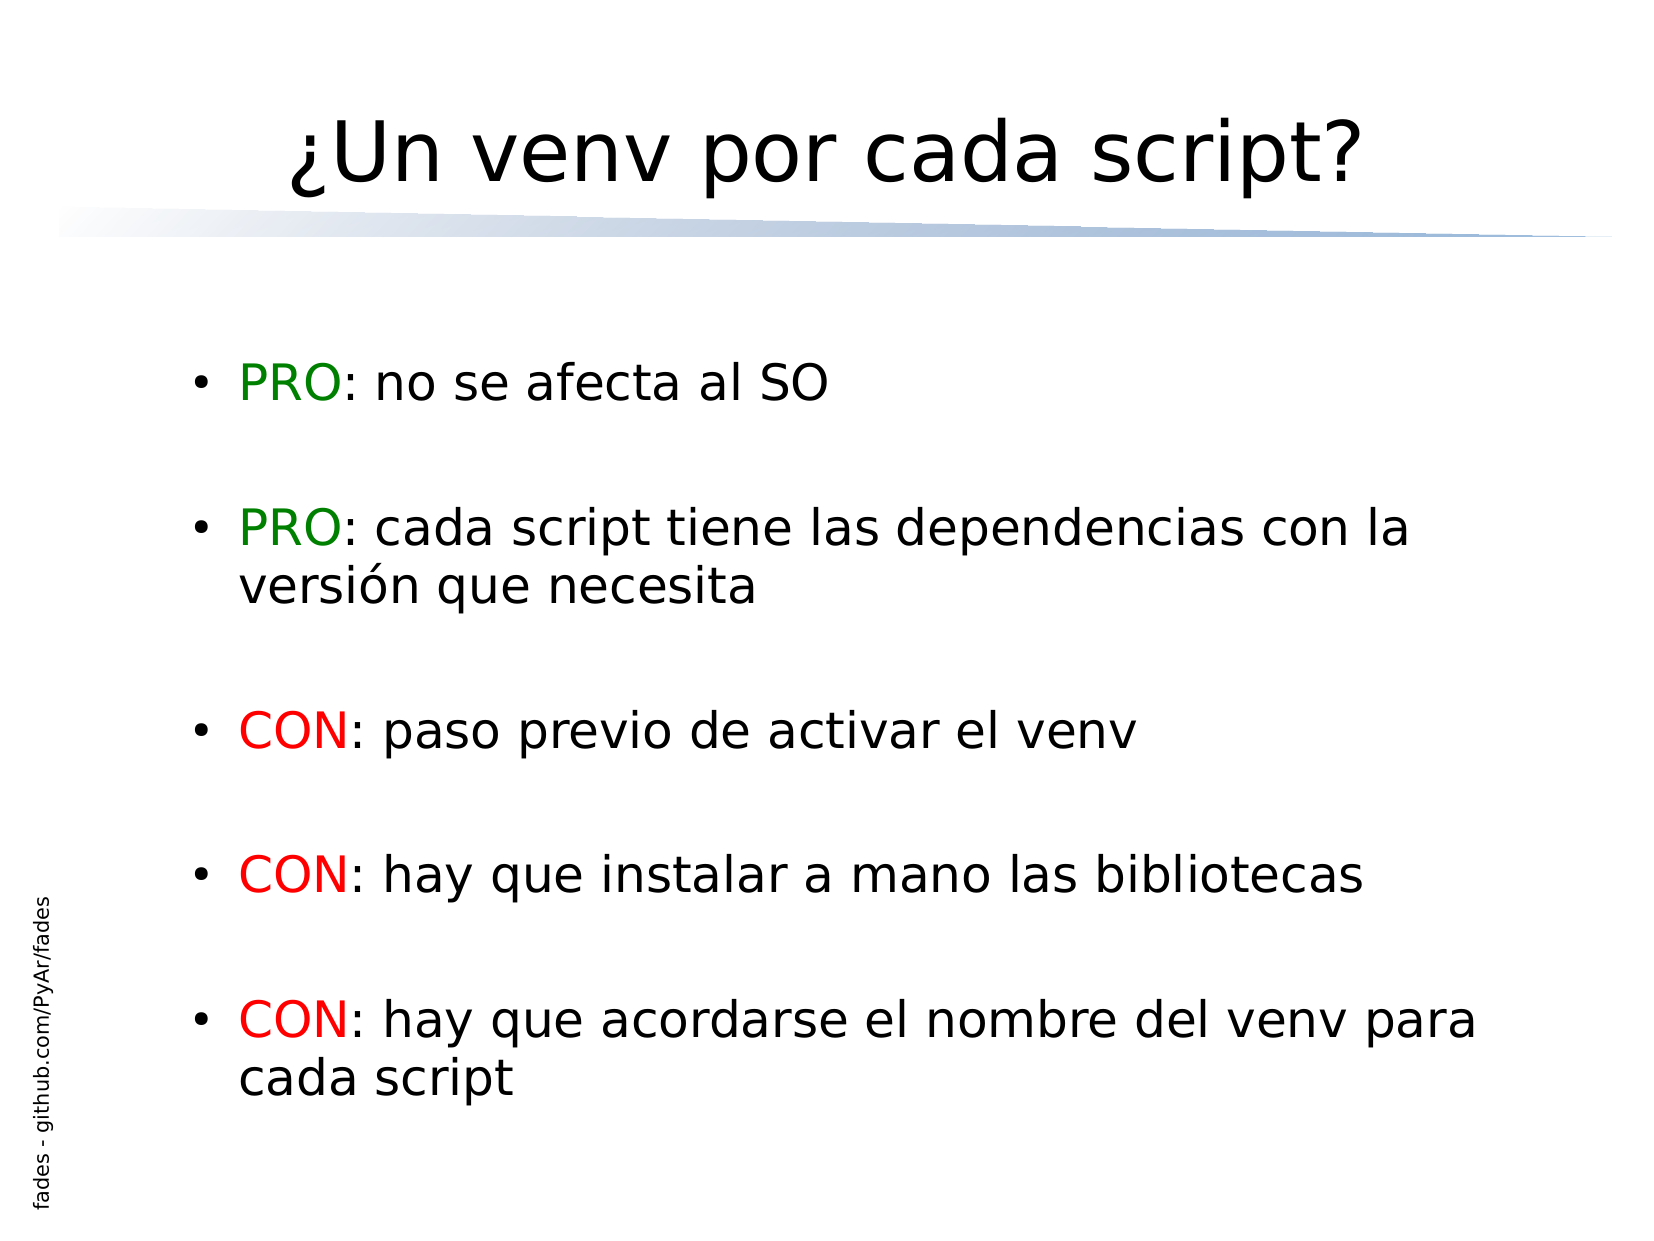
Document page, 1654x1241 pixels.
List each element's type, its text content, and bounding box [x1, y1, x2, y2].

title ¿Un venv por cada script? [82, 49, 1571, 257]
list PRO: no se afecta al SO PRO: cada script tiene las dependencias con la versión que necesita CON: paso previo de activar el venv CON: hay que instalar a mano las bibliotecas CON: hay que acordarse el nombre del venv para cada script [177, 354, 1571, 1109]
